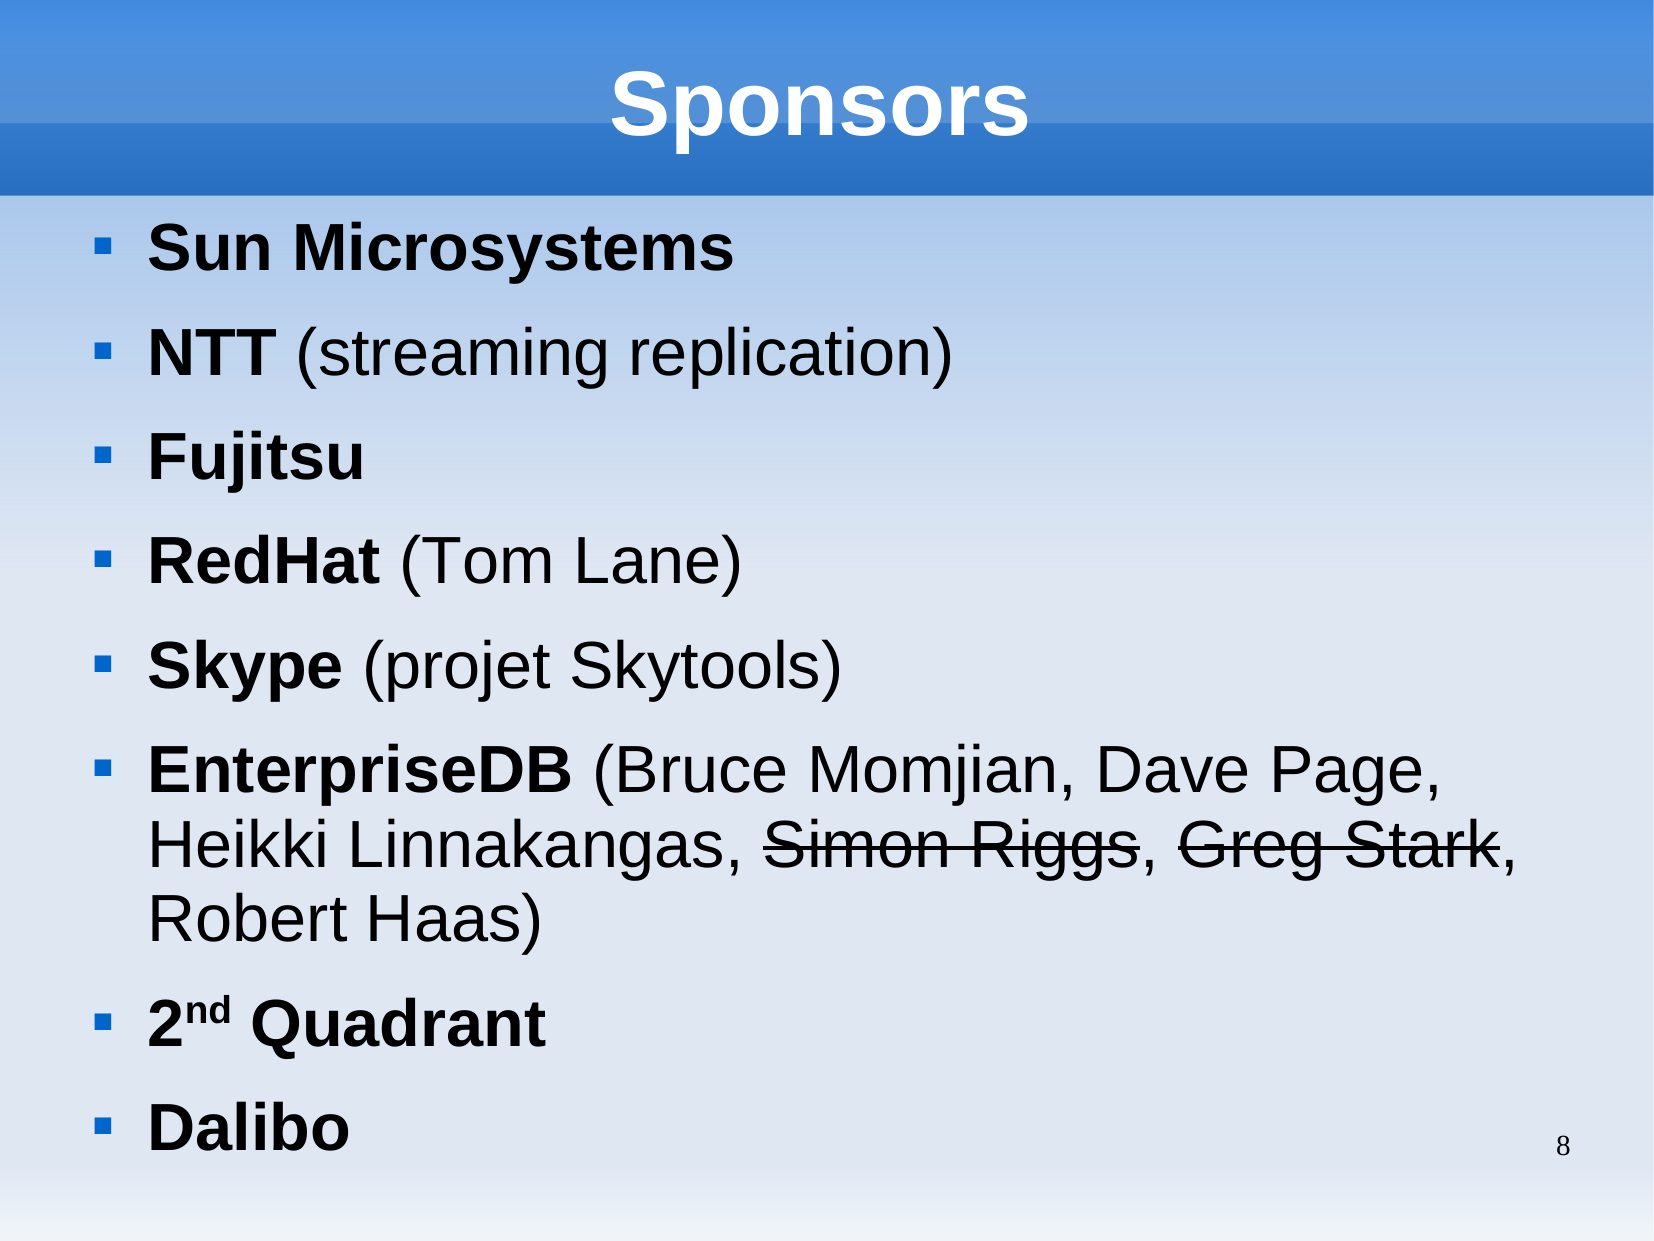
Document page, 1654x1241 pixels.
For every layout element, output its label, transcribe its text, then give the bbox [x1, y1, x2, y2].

picture [0, 0, 1654, 1241]
title Sponsors [76, 0, 1565, 208]
list Sun Microsystems NTT (streaming replication) Fujitsu RedHat (Tom Lane) Skype (projet Skytools) EnterpriseDB (Bruce Momjian, Dave Page, Heikki Linnakangas, Simon Riggs, Greg Stark, Robert Haas) 2nd Quadrant Dalibo [76, 210, 1565, 1168]
